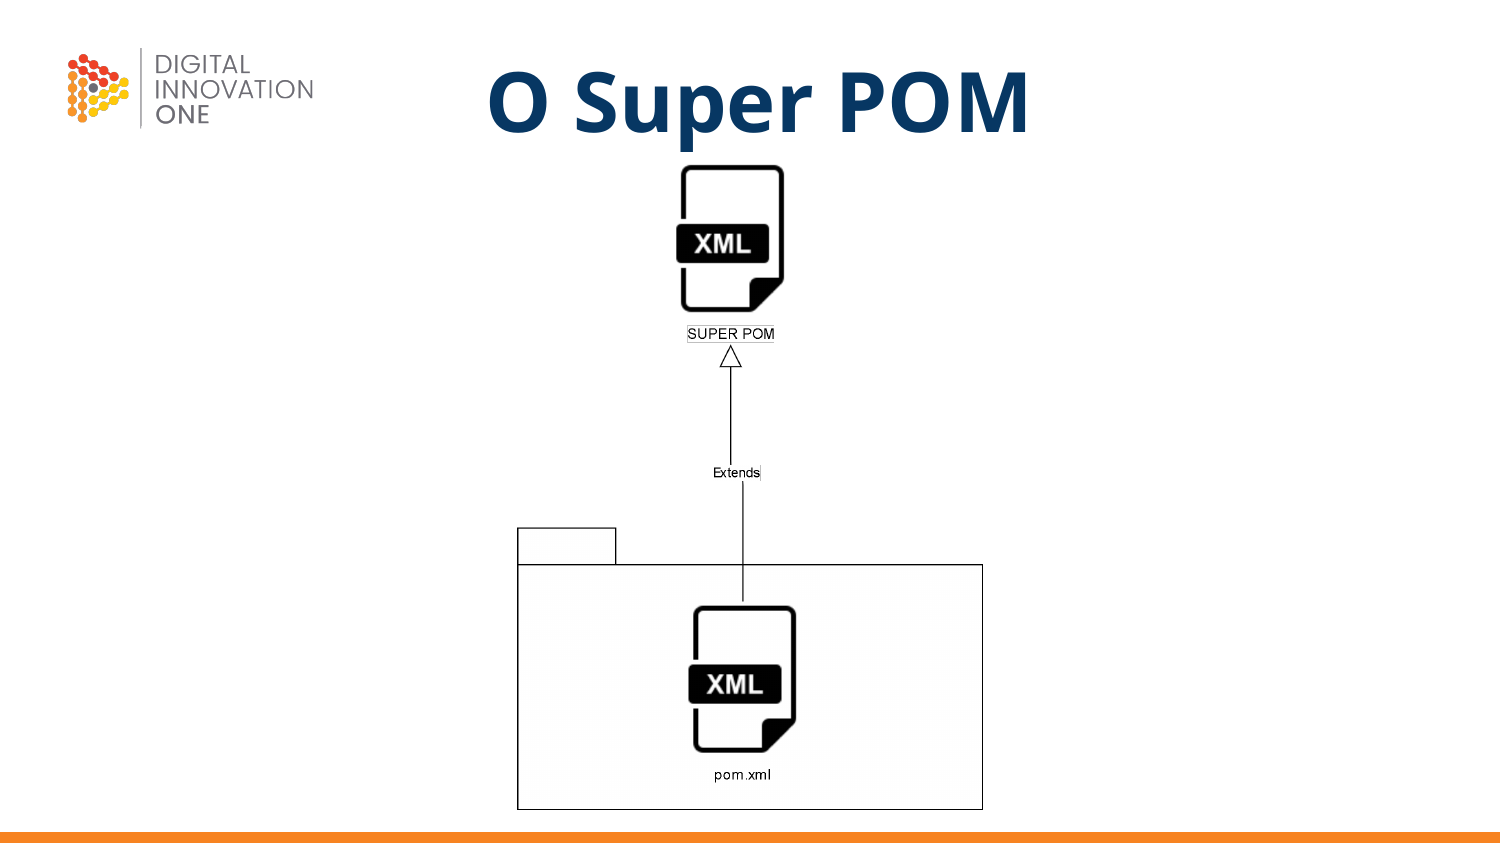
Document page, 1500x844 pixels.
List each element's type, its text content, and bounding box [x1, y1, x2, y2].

subtitle O Super POM [51, 50, 1449, 148]
text_box [0, 832, 1500, 843]
picture [51, 39, 330, 137]
picture [517, 160, 983, 810]
